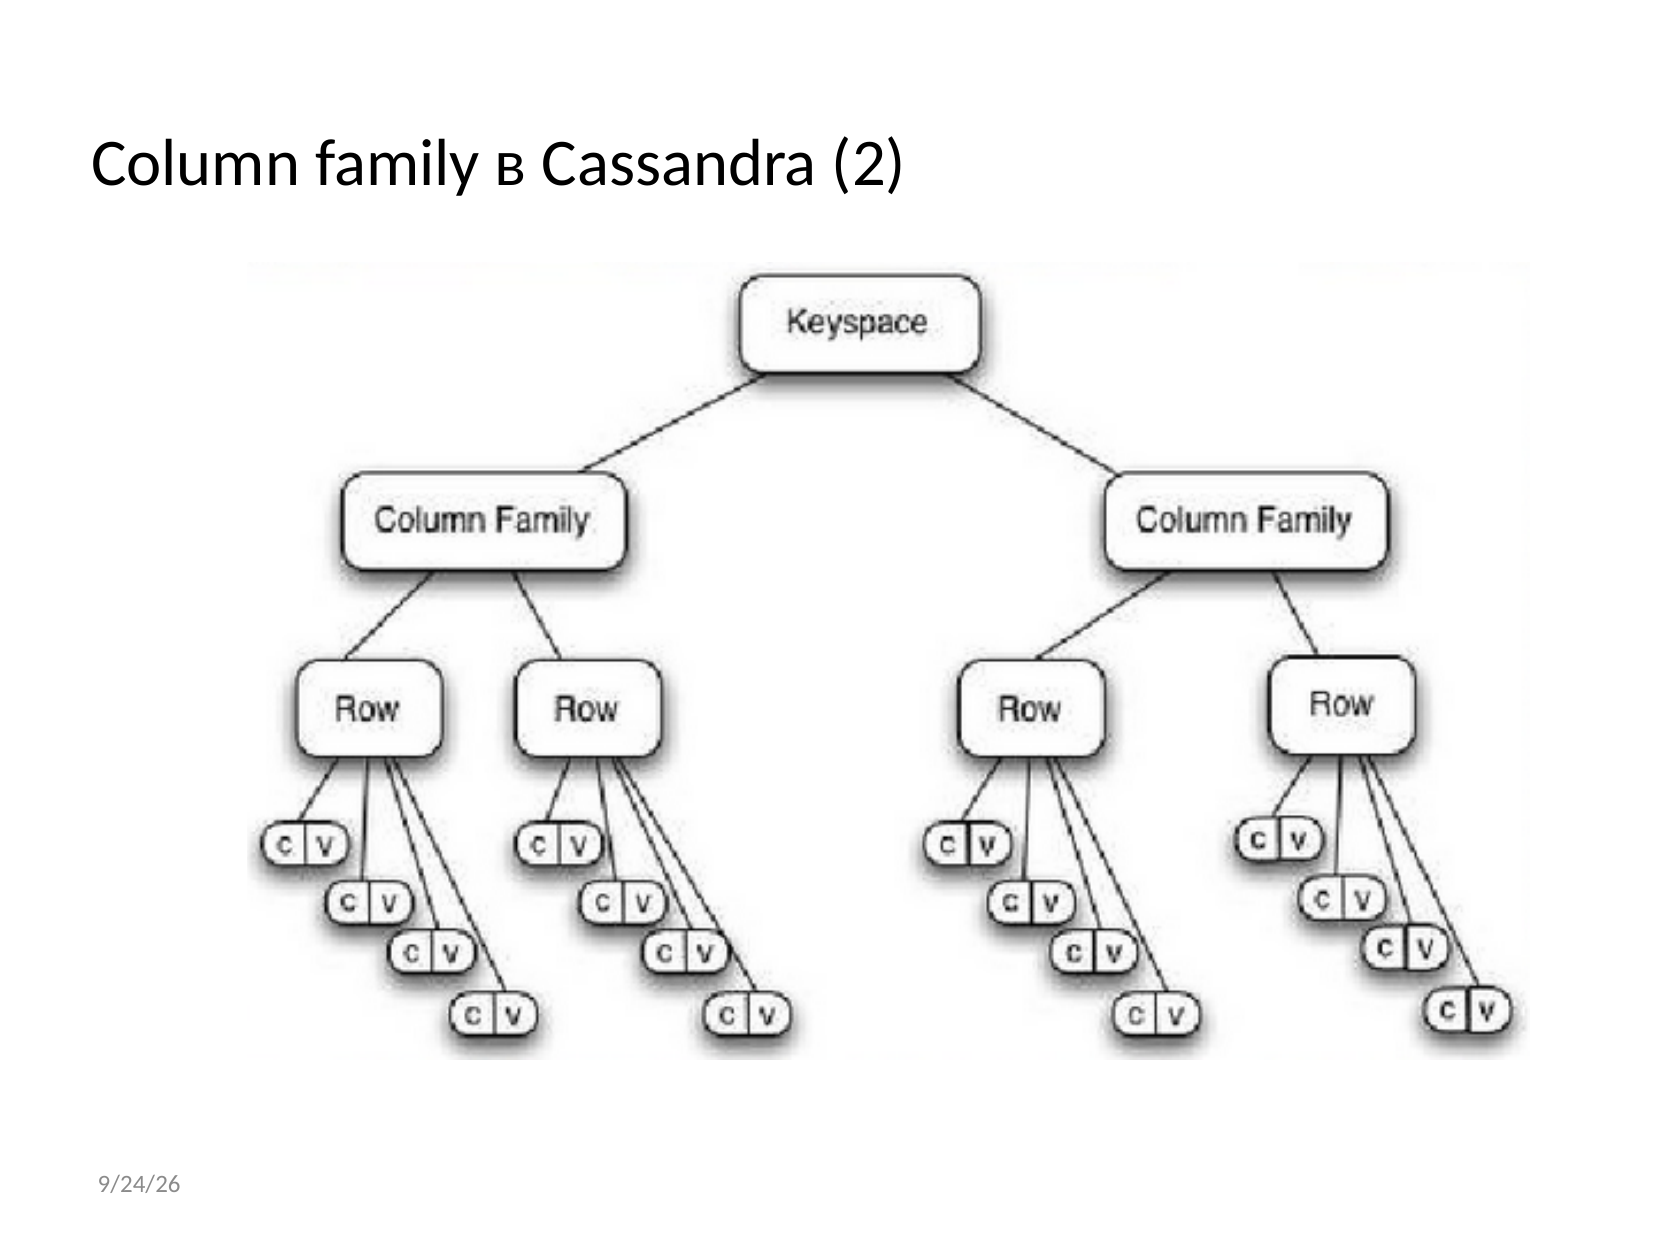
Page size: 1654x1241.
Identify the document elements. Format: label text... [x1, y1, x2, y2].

picture [247, 262, 1530, 1060]
title Column family в Cassandra (2) [91, 54, 1654, 283]
